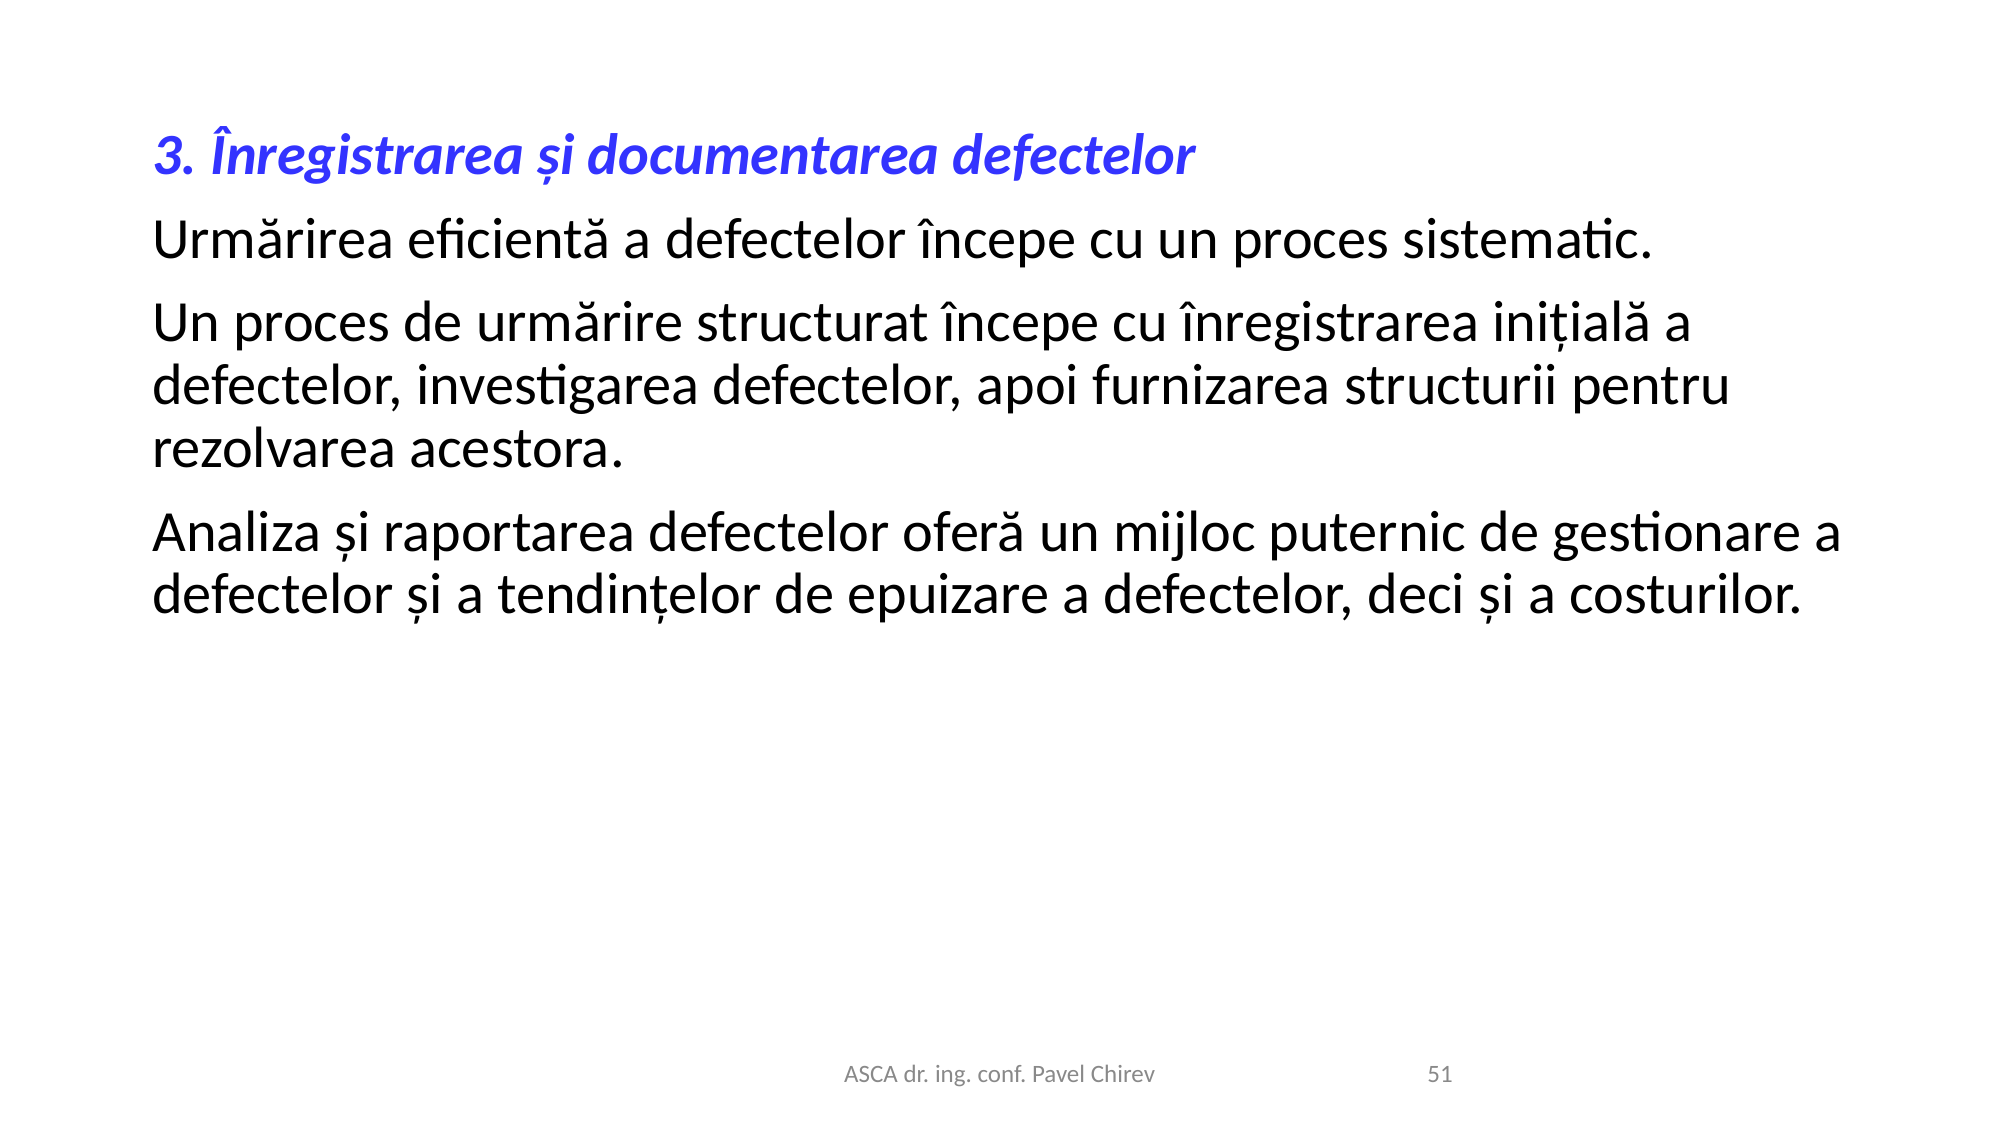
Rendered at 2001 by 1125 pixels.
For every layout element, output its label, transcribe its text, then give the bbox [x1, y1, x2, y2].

text_box ASCA dr. ing. conf. Pavel Chirev [662, 1042, 1338, 1103]
list 3. Înregistrarea și documentarea defectelor Urmărirea eficientă a defectelor începe cu un proces sistematic. Un proces de urmărire structurat începe cu înregistrarea inițială a defectelor, investigarea defectelor, apoi furnizarea structurii pentru rezolvarea acestora. Analiza și raportarea defectelor oferă un mijloc puternic de gestionare a defectelor și a tendințelor de epuizare a defectelor, deci și a costurilor. [137, 116, 1863, 1014]
text_box [1412, 1042, 1863, 1103]
